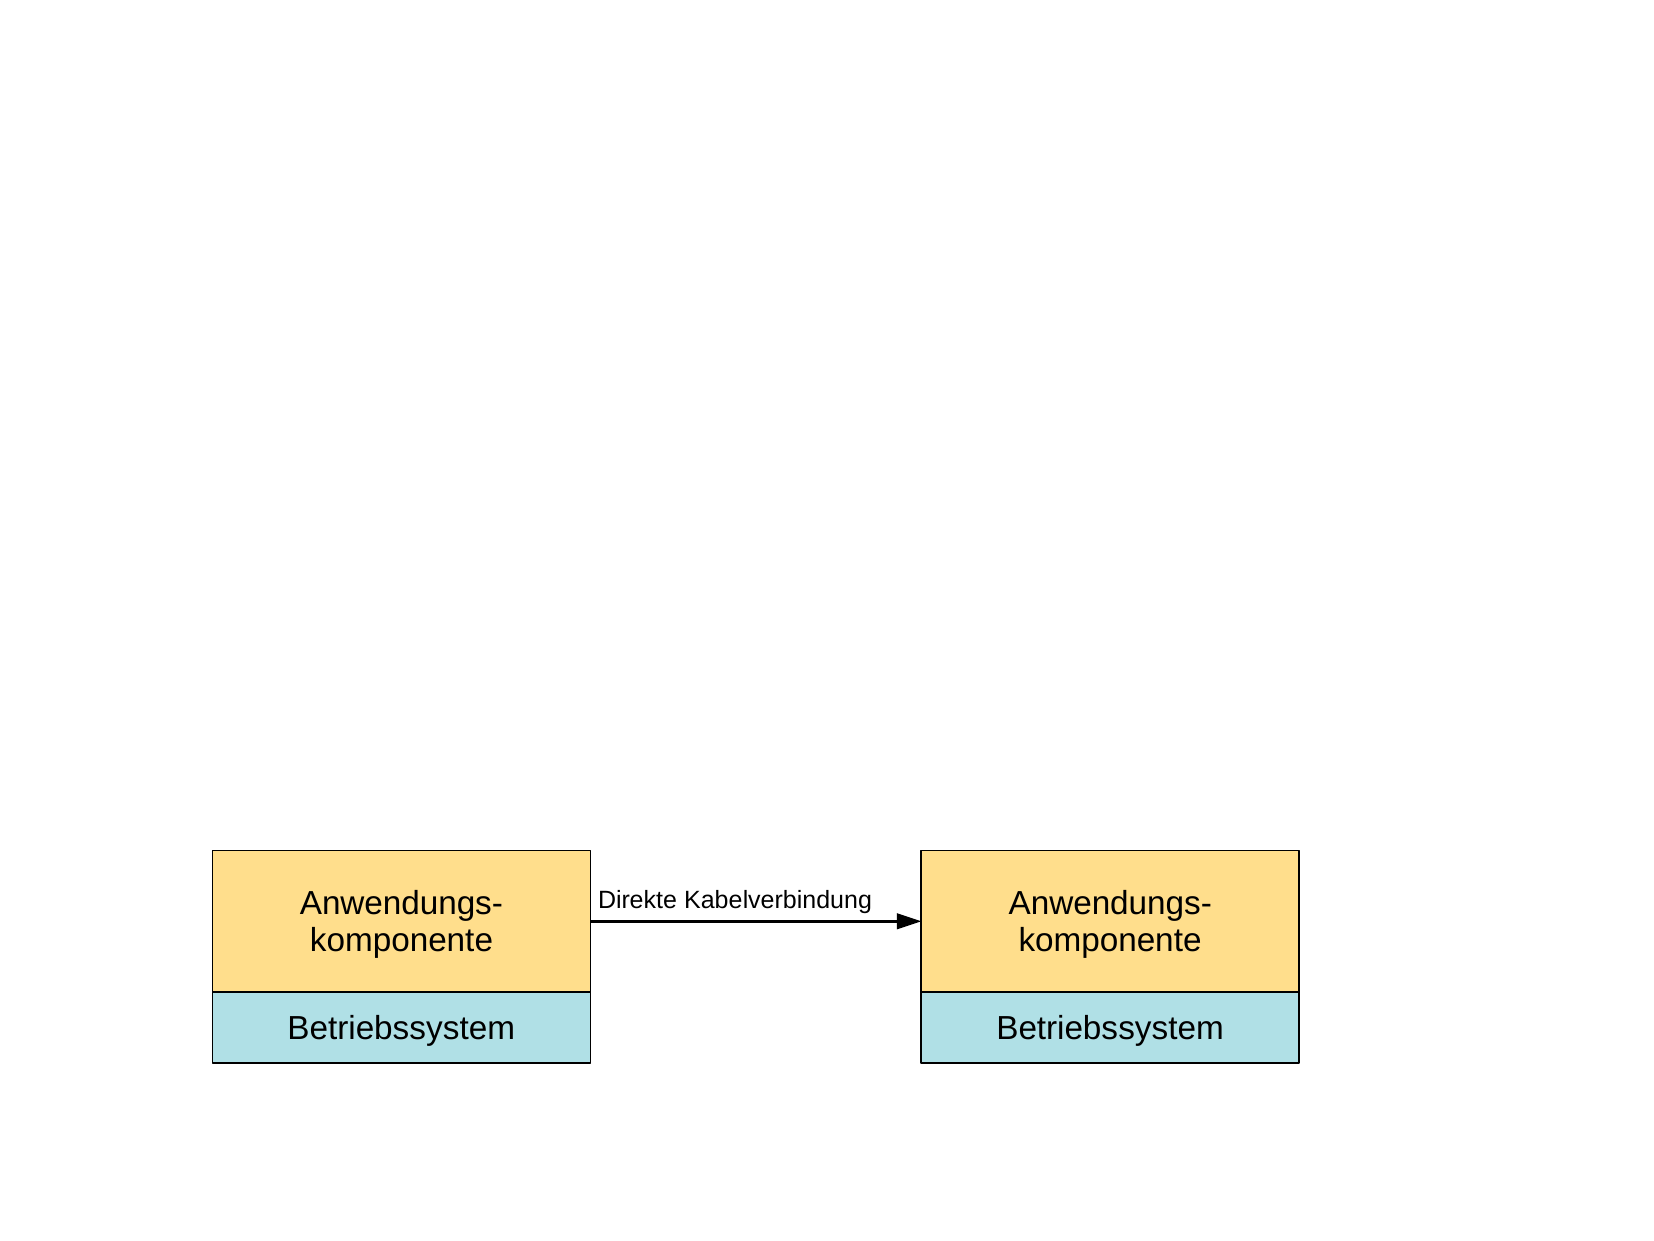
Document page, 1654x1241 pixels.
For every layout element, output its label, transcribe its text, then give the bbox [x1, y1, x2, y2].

text_box Direkte Kabelverbindung [590, 878, 881, 922]
text_box Anwendungs- komponente [921, 850, 1300, 993]
text_box Betriebssystem [921, 993, 1300, 1063]
text_box Betriebssystem [212, 993, 591, 1063]
text_box Anwendungs- komponente [212, 850, 591, 993]
